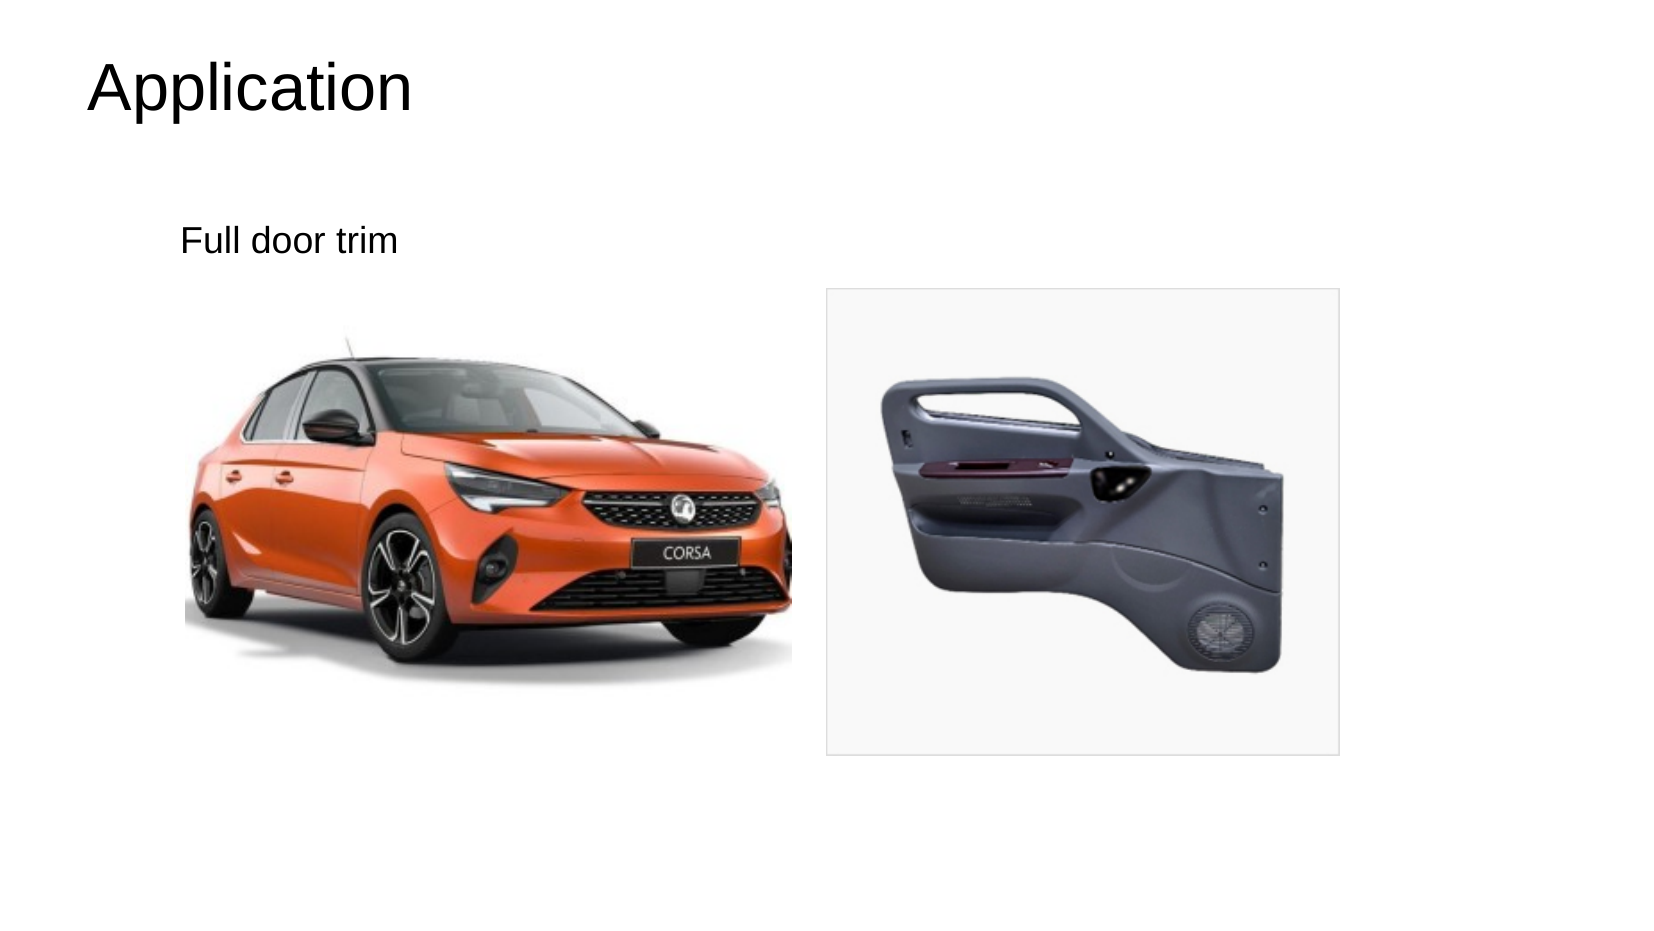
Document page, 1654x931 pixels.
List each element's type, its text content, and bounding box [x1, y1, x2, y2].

picture [826, 288, 1340, 756]
title Application [0, 10, 1004, 166]
text_box Full door trim [165, 212, 1288, 270]
picture [185, 283, 792, 738]
